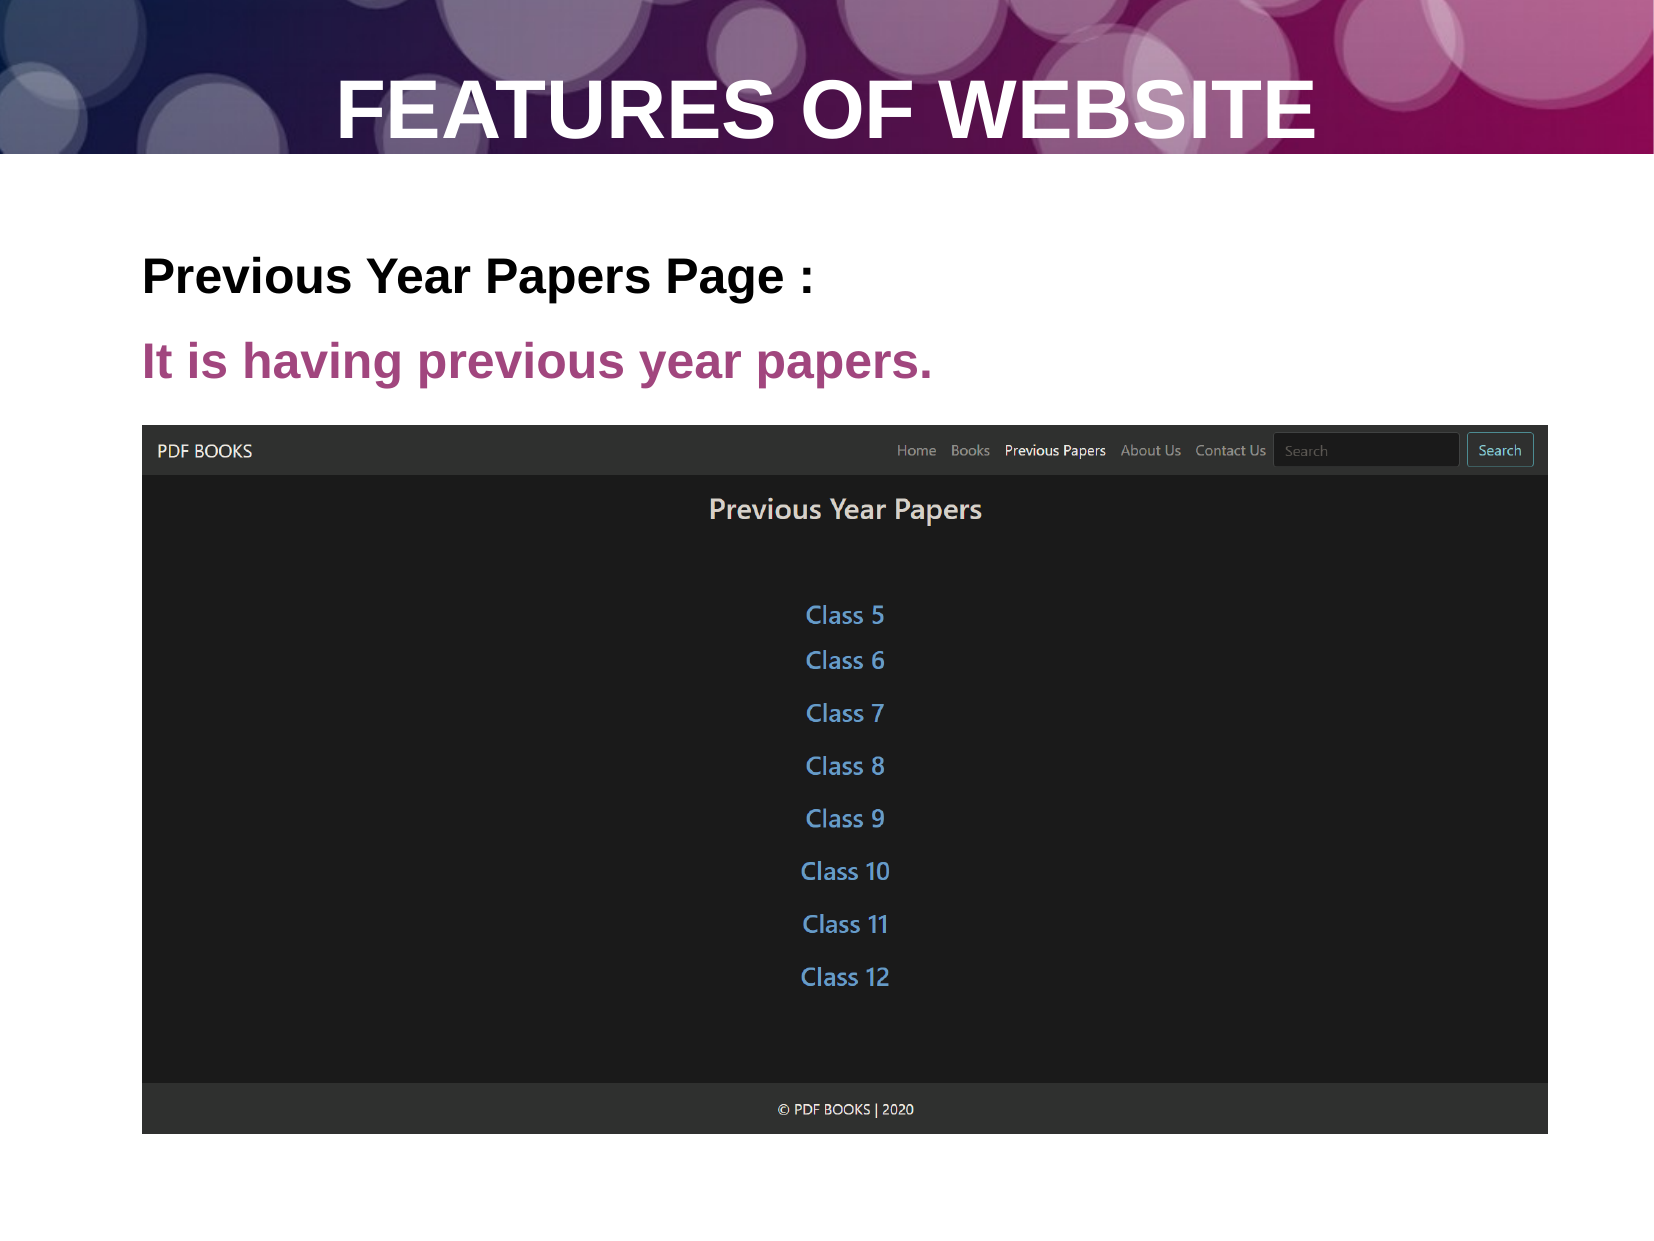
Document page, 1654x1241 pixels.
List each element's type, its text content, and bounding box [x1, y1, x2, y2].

picture [0, 0, 1654, 154]
title FEATURES OF WEBSITE [82, 23, 1571, 196]
picture [142, 425, 1548, 1134]
list Previous Year Papers Page : It is having previous year papers. [70, 248, 1560, 969]
